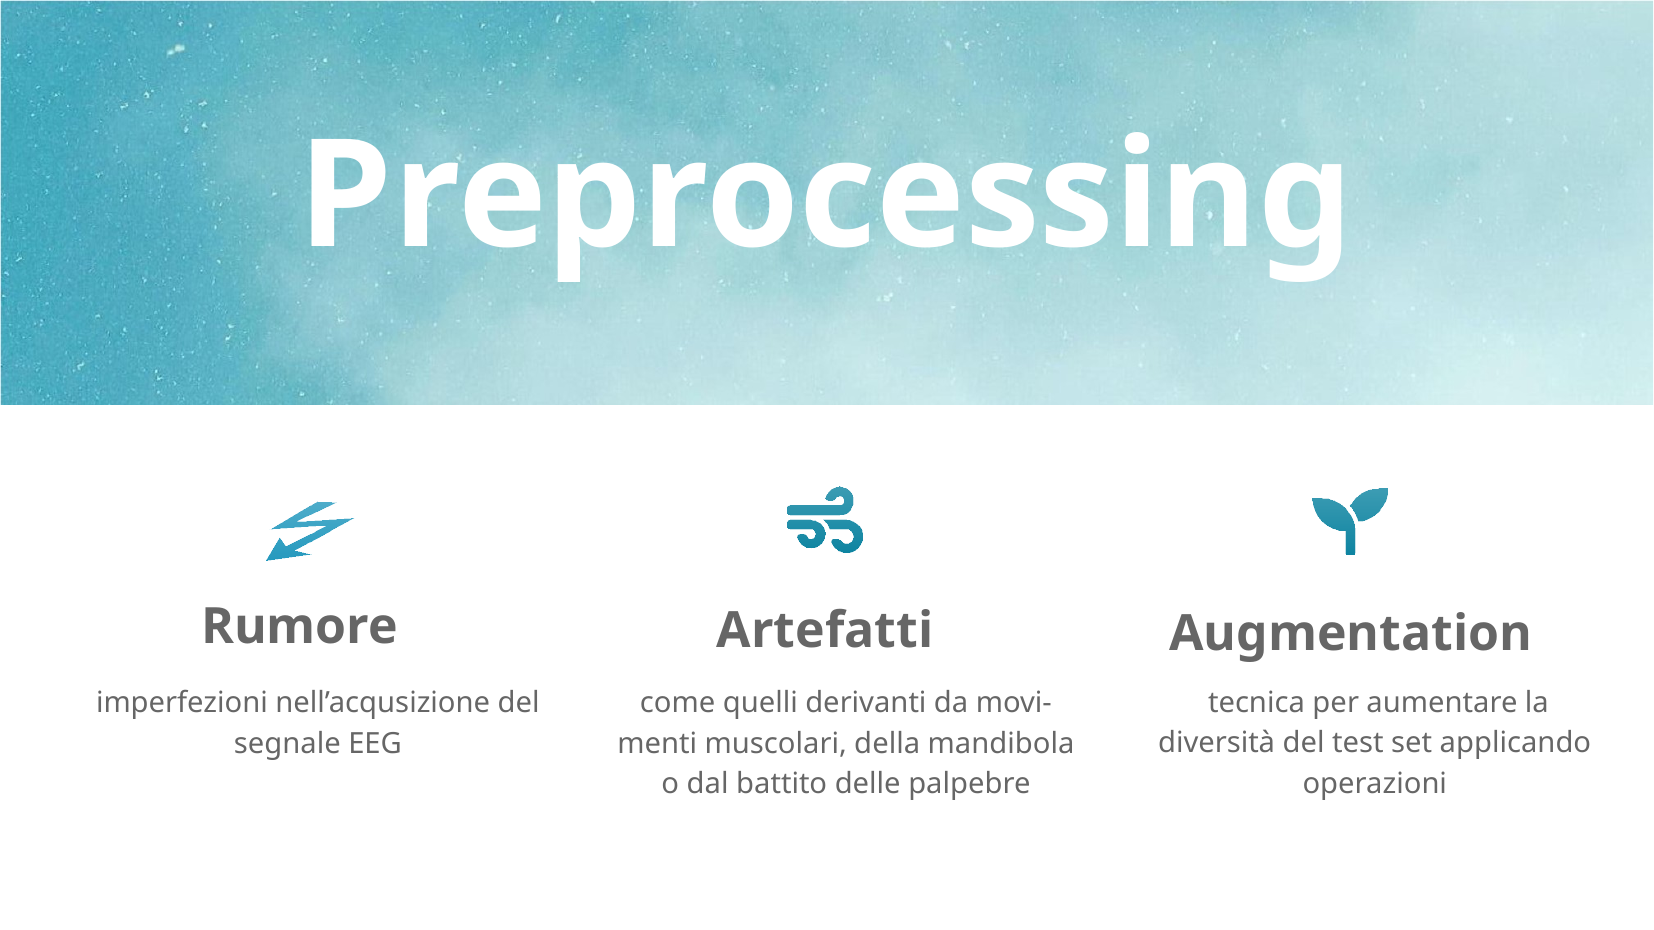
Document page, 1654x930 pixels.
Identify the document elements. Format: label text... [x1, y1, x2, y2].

text_box Augmentation [1125, 592, 1576, 671]
text_box [1349, 488, 1388, 522]
text_box Rumore [74, 586, 525, 671]
text_box come quelli derivanti da movi- menti muscolari, della mandibola o dal battito delle palpebre [599, 671, 1093, 869]
text_box [1312, 498, 1356, 555]
text_box [787, 519, 825, 548]
text_box tecnica per aumentare la diversità del test set applicando operazioni [1125, 671, 1624, 915]
text_box [787, 486, 854, 515]
text_box [265, 501, 355, 561]
text_box imperfezioni nell’acqusizione del segnale EEG [74, 671, 561, 886]
title Preprocessing [82, 95, 1571, 300]
text_box Artefatti [599, 590, 1050, 671]
picture [2, 2, 1653, 405]
text_box [823, 519, 863, 553]
